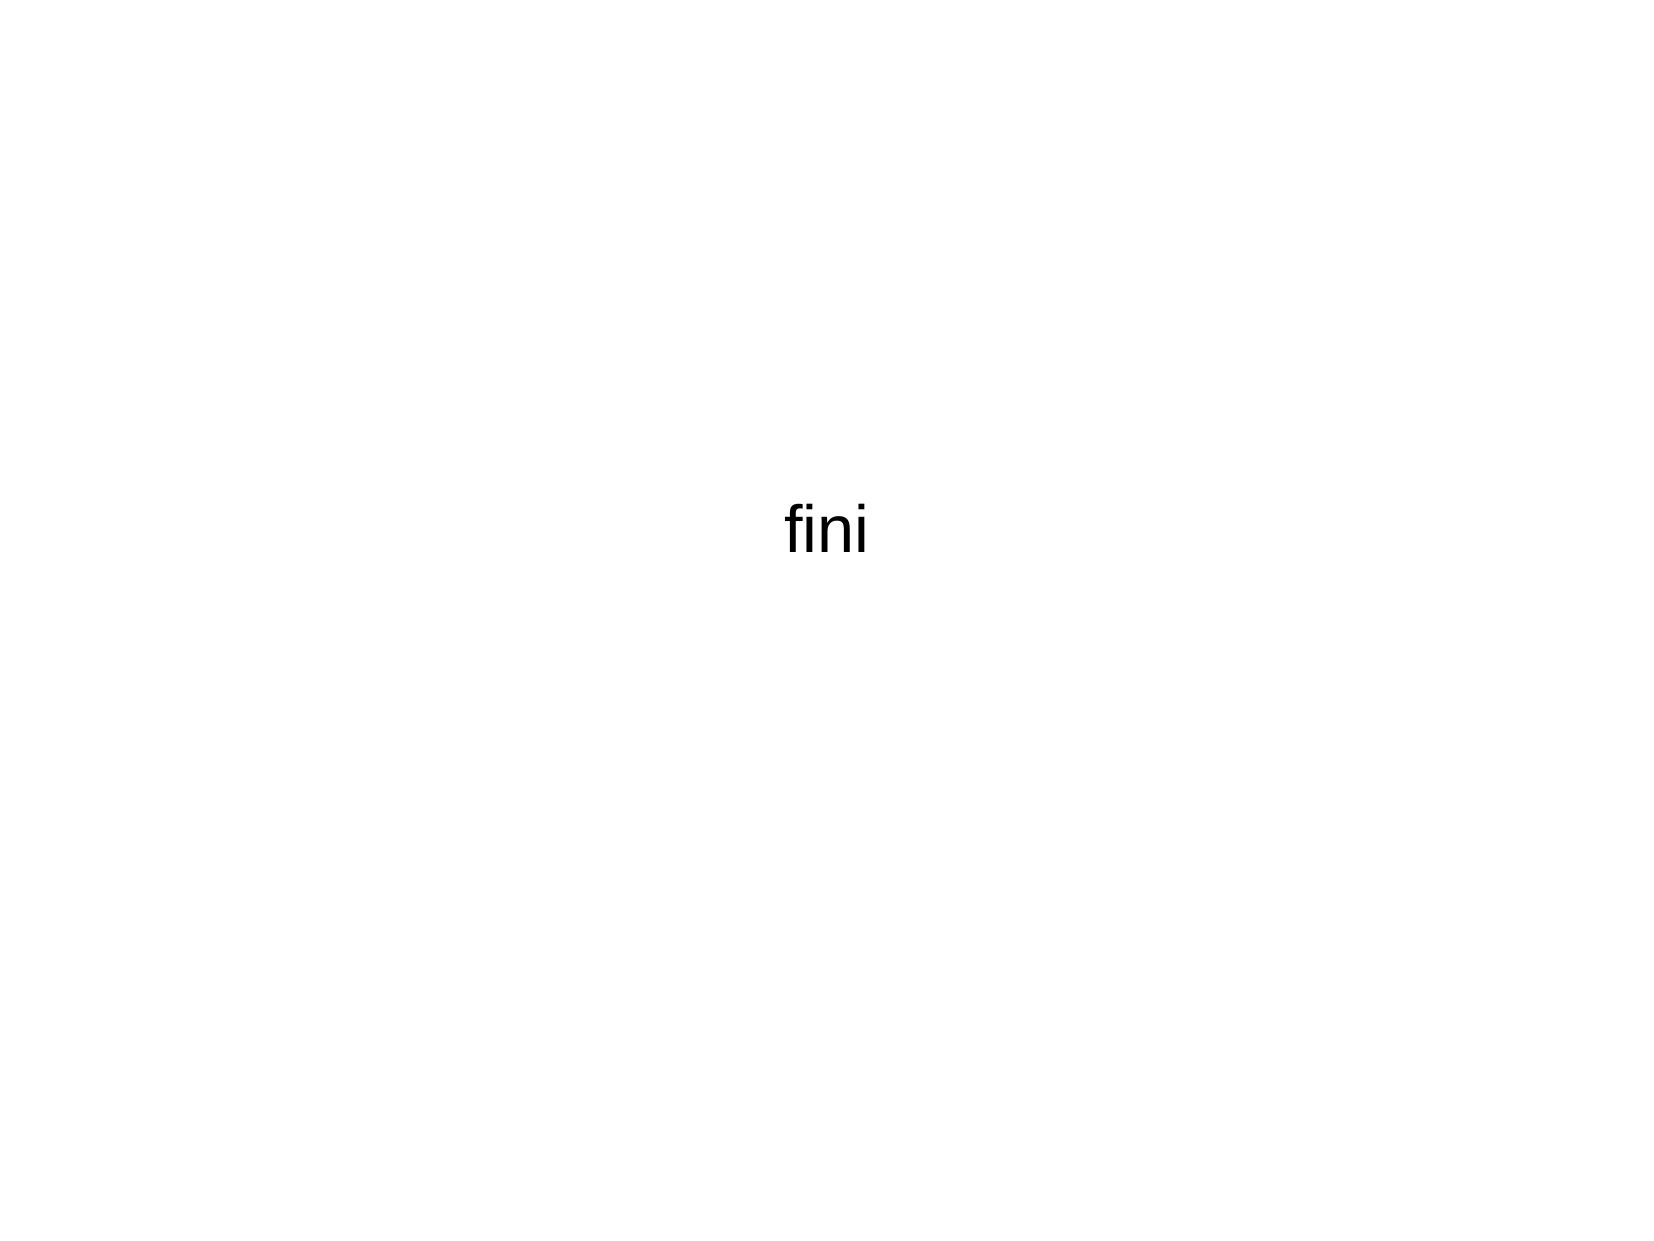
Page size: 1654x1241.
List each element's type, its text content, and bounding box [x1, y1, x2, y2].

subtitle fini [82, 49, 1571, 1010]
